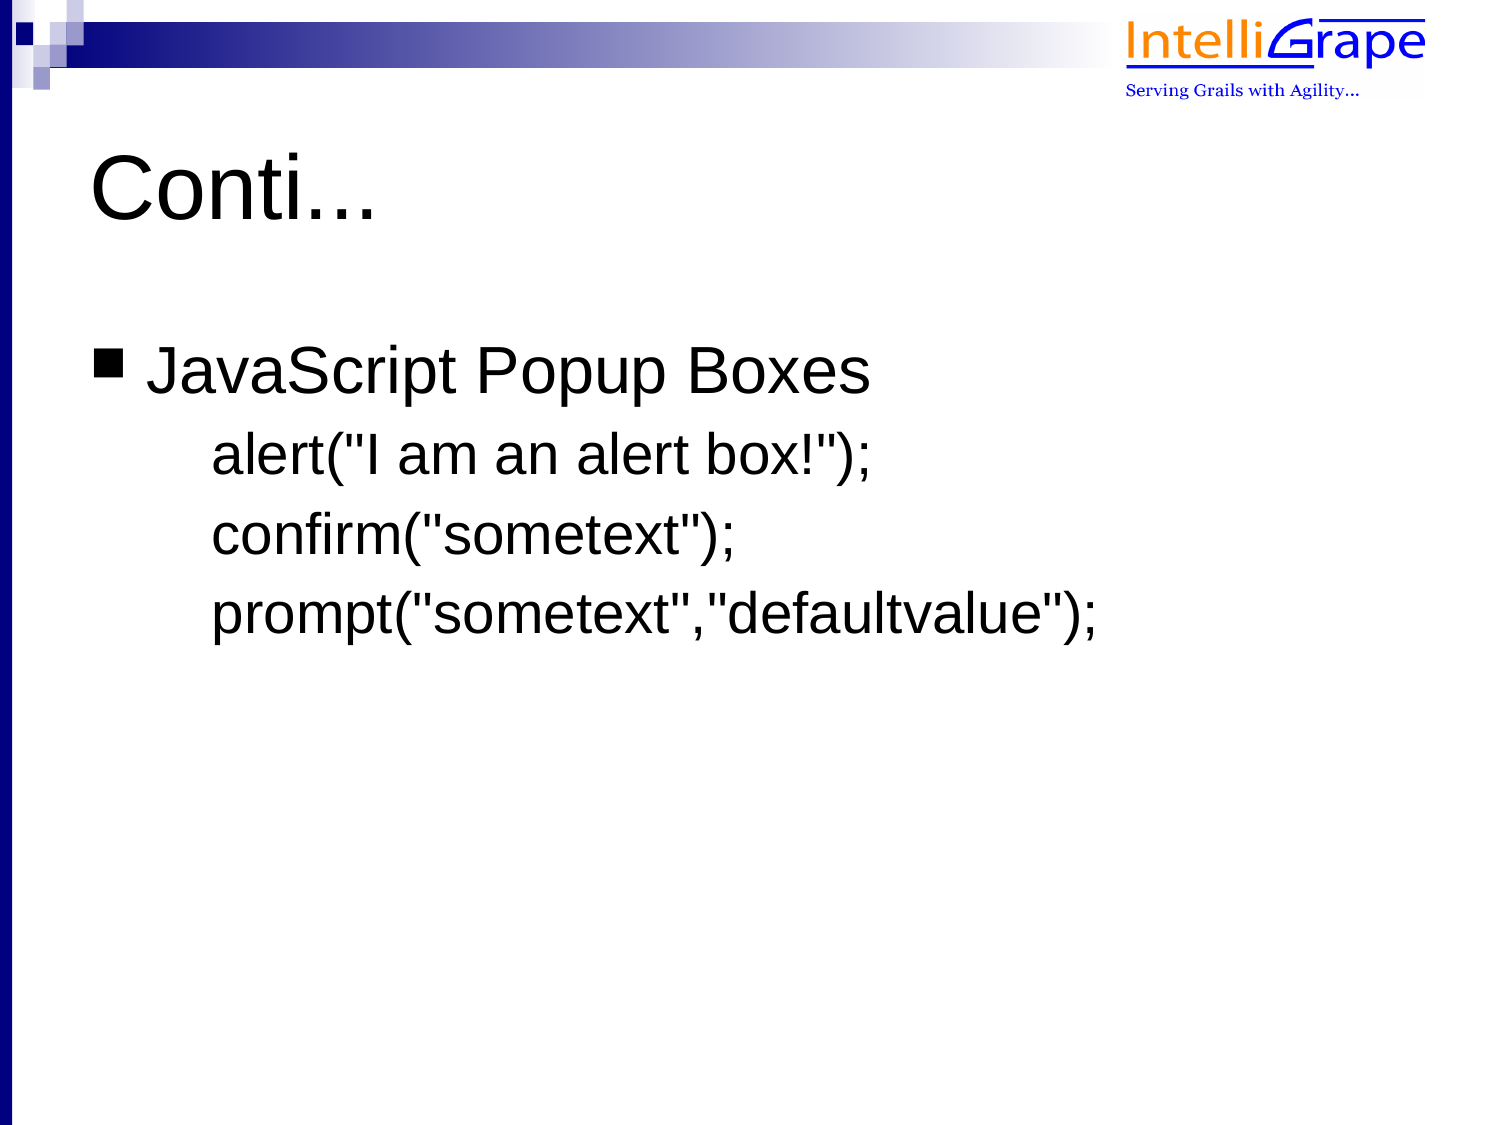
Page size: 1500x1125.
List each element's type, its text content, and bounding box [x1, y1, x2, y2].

picture [1125, 12, 1425, 74]
title Conti... [75, 74, 1426, 301]
list JavaScript Popup Boxes alert("I am an alert box!"); confirm("sometext"); prompt("sometext","defaultvalue"); [75, 324, 1426, 1068]
